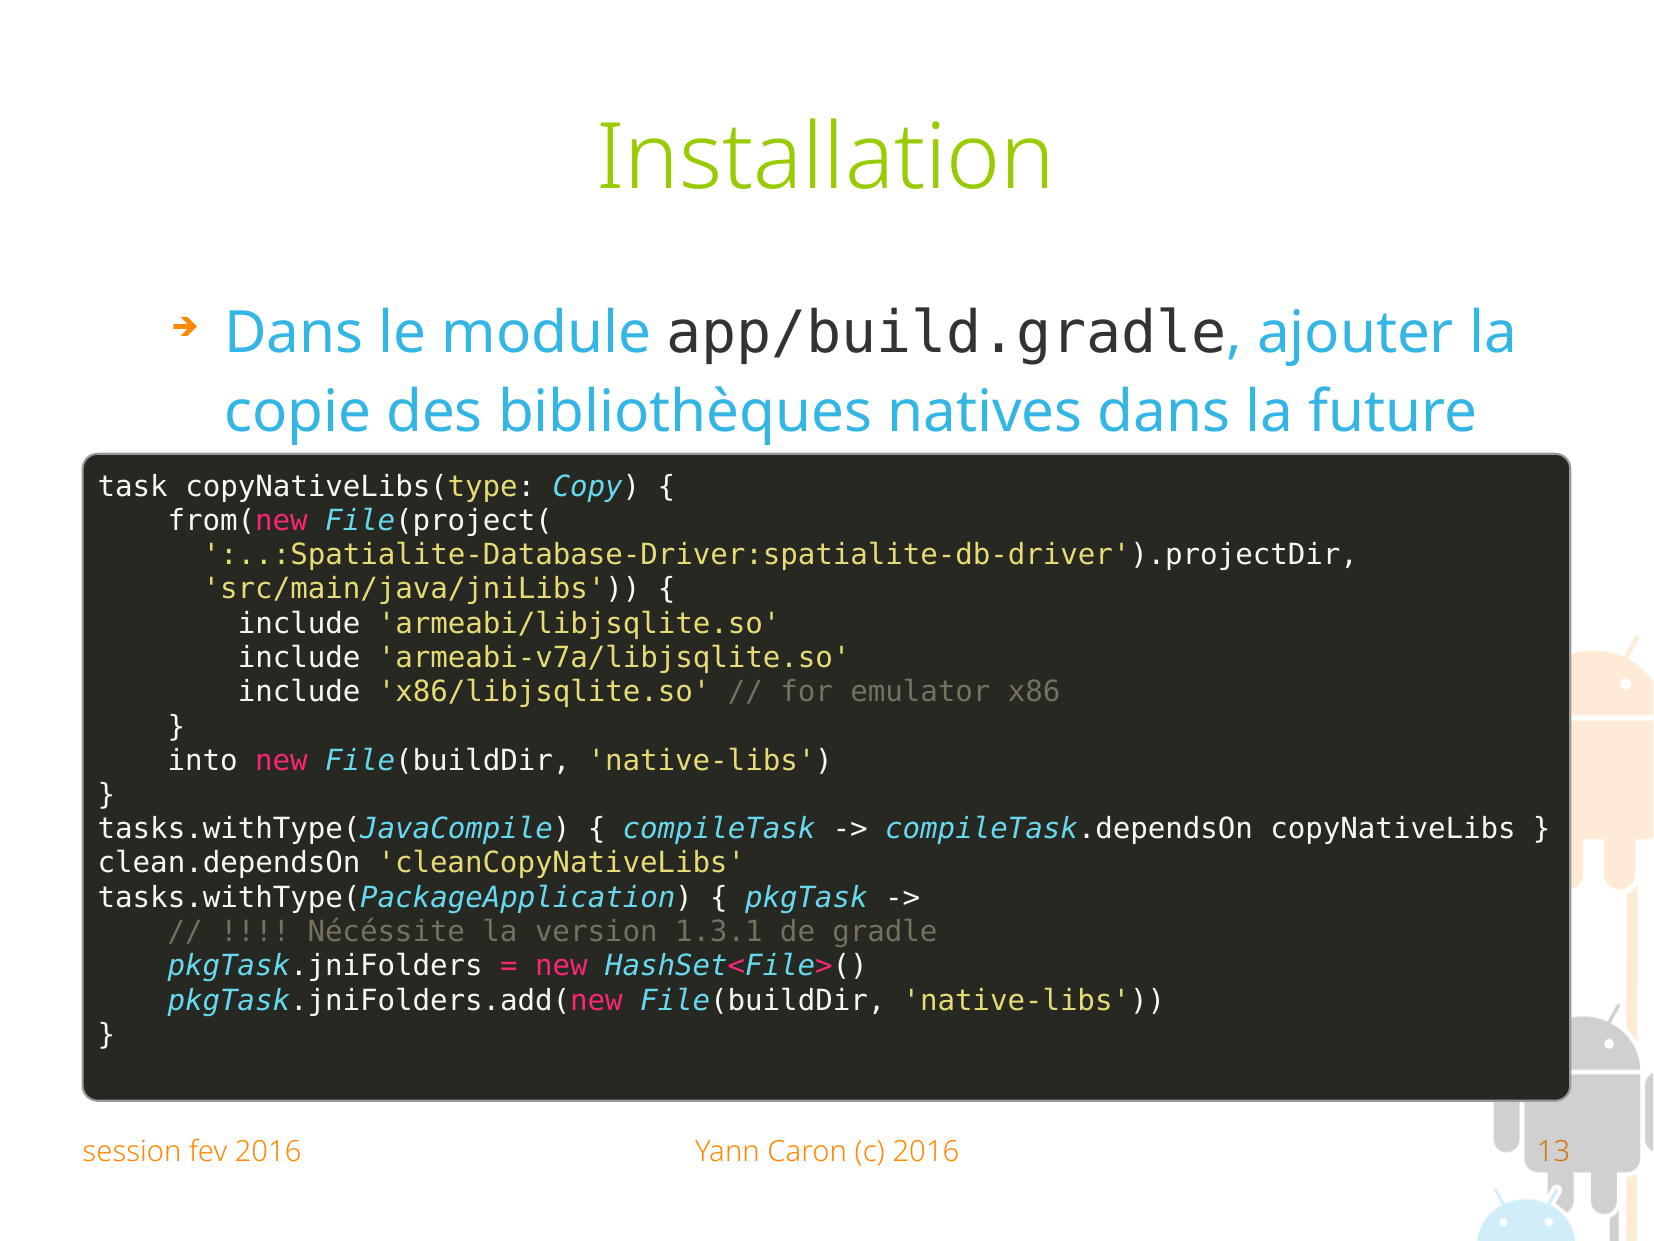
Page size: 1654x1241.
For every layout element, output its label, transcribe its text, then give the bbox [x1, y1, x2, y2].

text_box task copyNativeLibs(type: Copy) { from(new File(project( ':..:Spatialite-Database-Driver:spatialite-db-driver').projectDir, 'src/main/java/jniLibs')) { include 'armeabi/libjsqlite.so' include 'armeabi-v7a/libjsqlite.so' include 'x86/libjsqlite.so' // for emulator x86 } into new File(buildDir, 'native-libs') } tasks.withType(JavaCompile) { compileTask -> compileTask.dependsOn copyNativeLibs } clean.dependsOn 'cleanCopyNativeLibs' tasks.withType(PackageApplication) { pkgTask -> // !!!! Nécéssite la version 1.3.1 de gradle pkgTask.jniFolders = new HashSet<File>() pkgTask.jniFolders.add(new File(buildDir, 'native-libs')) } [82, 453, 1571, 1101]
picture [240, 423, 1654, 1241]
list Dans le module app/build.gradle, ajouter la copie des bibliothèques natives dans la future apk [82, 290, 1571, 453]
title Installation [82, 49, 1571, 257]
